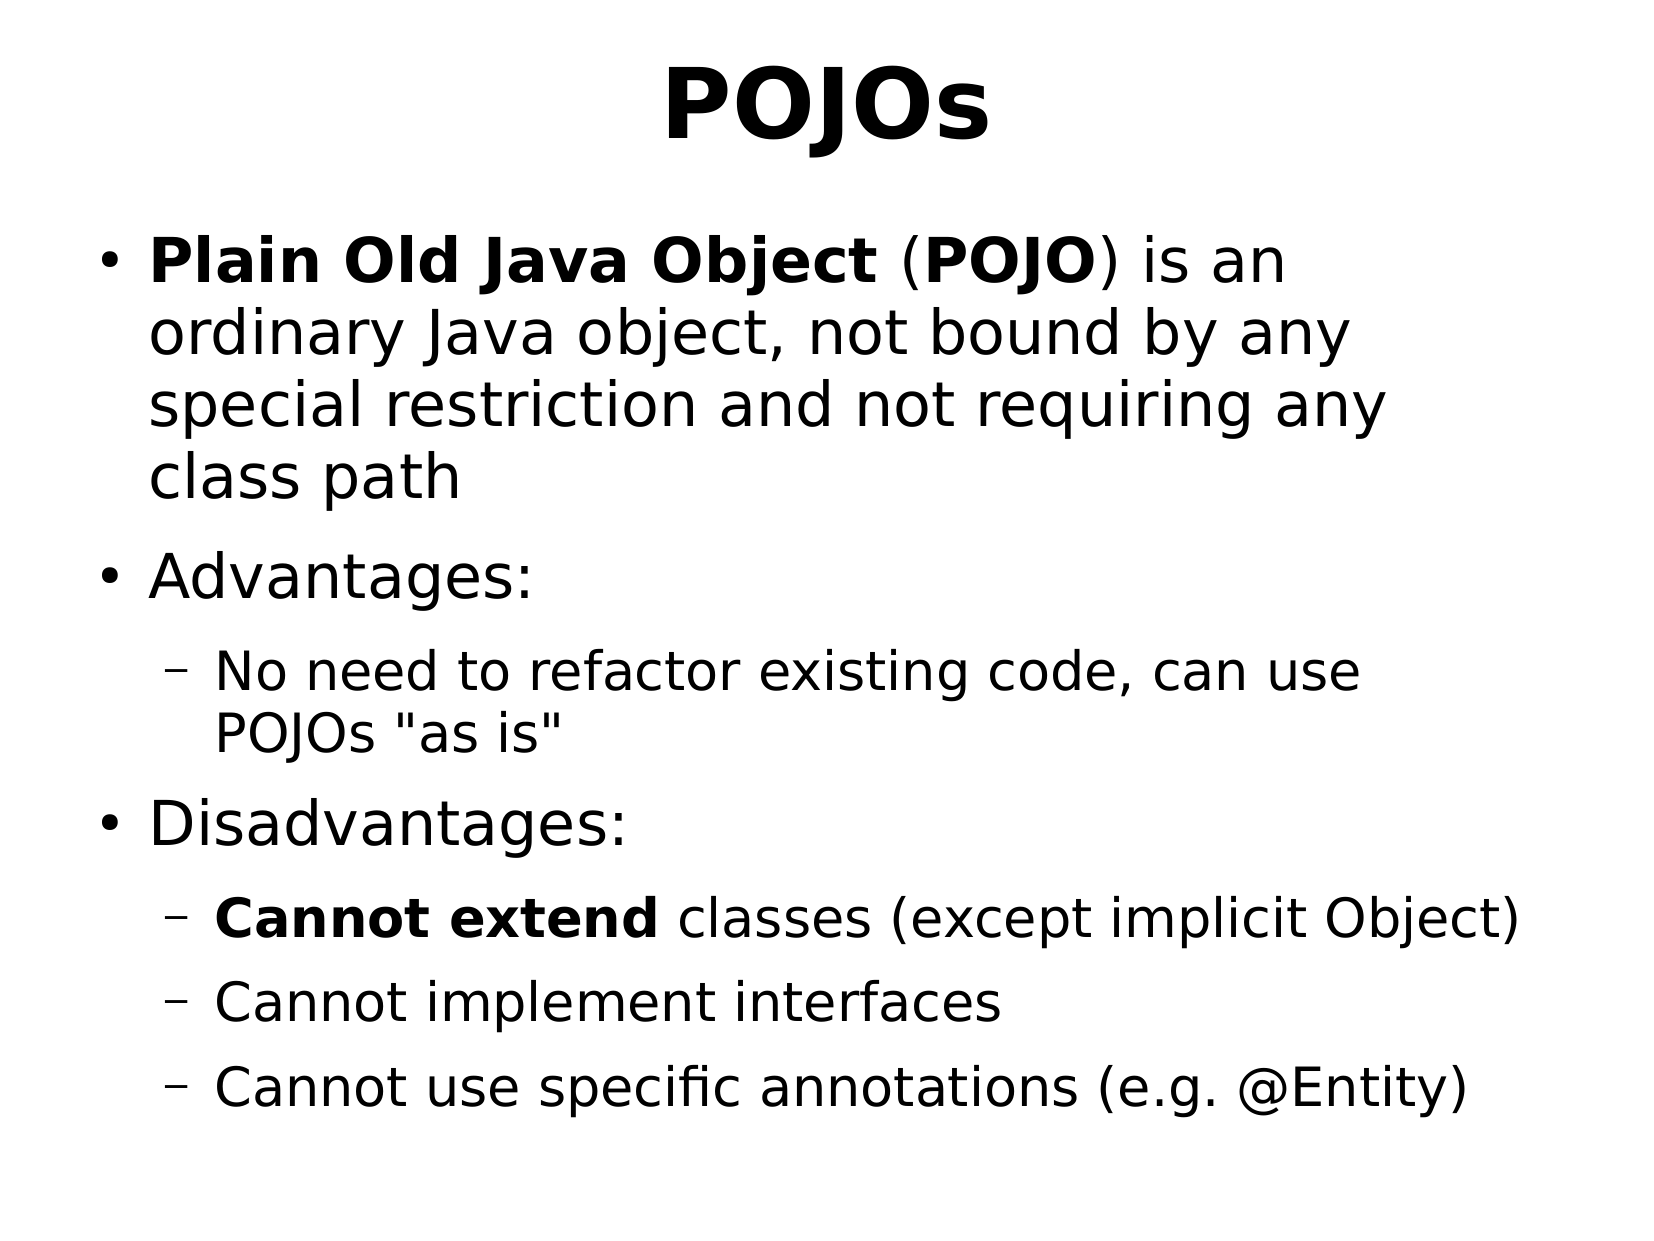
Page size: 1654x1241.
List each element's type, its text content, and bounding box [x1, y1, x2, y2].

title POJOs [82, 31, 1571, 178]
list Plain Old Java Object (POJO) is an ordinary Java object, not bound by any special restriction and not requiring any class path Advantages: No need to refactor existing code, can use POJOs "as is" Disadvantages: Cannot extend classes (except implicit Object) Cannot implement interfaces Cannot use specific annotations (e.g. @Entity) [82, 225, 1538, 1186]
